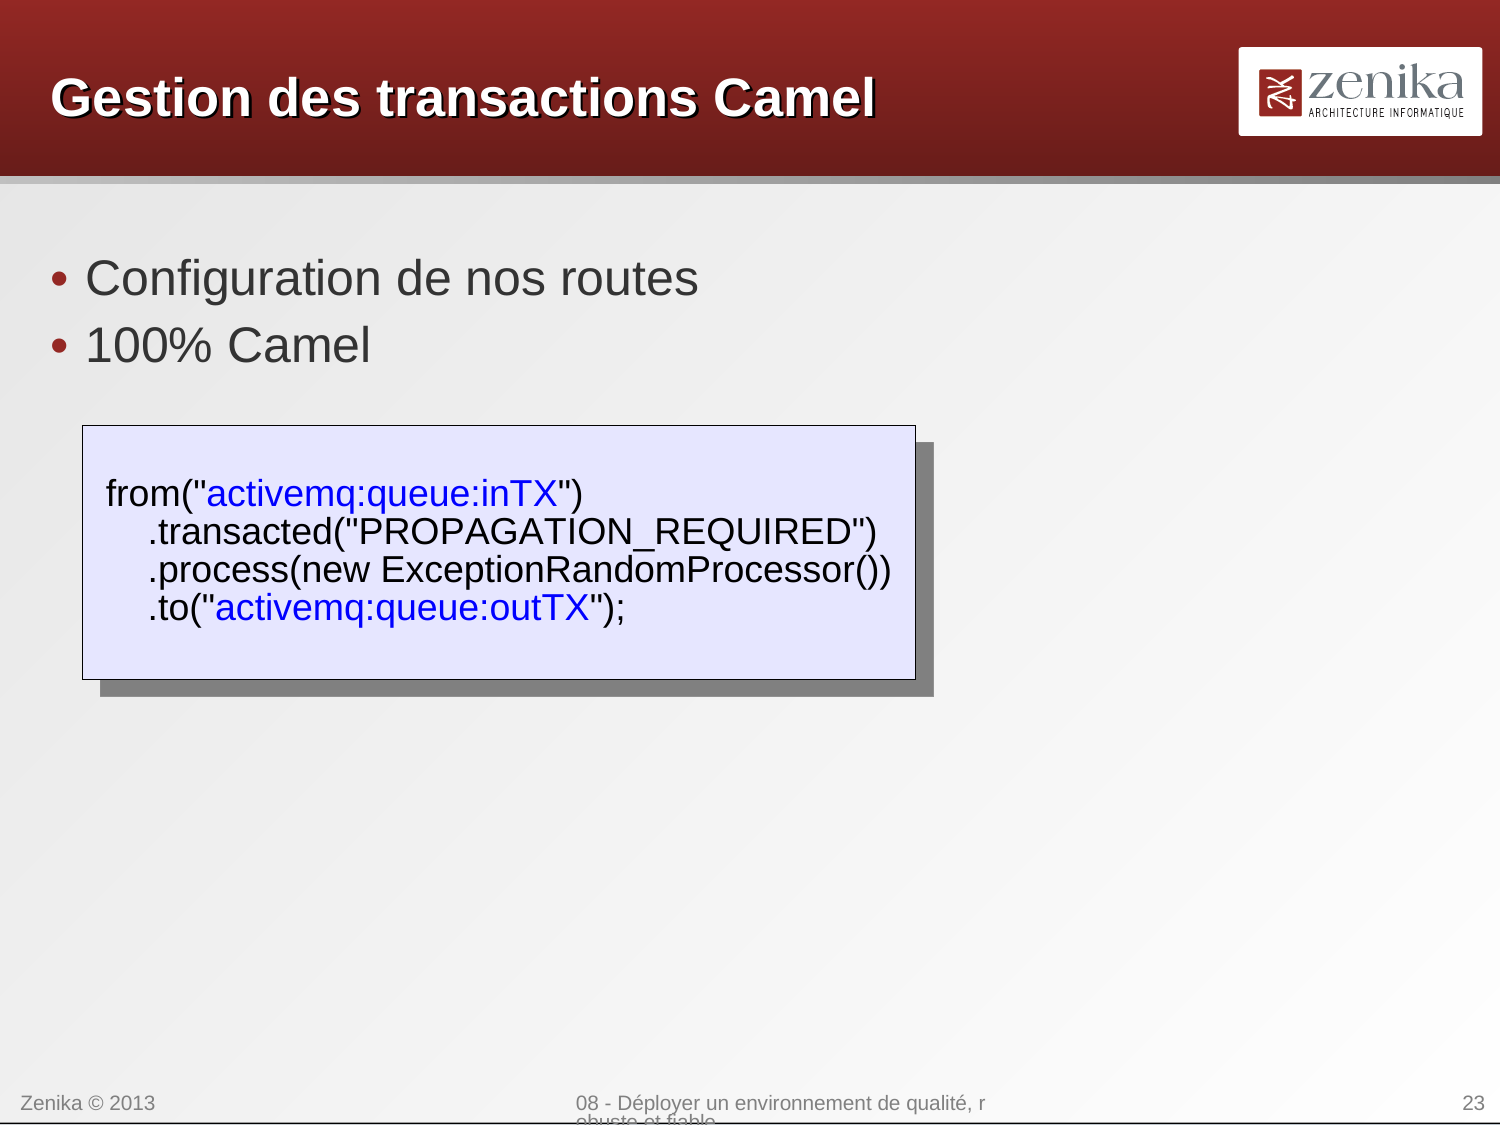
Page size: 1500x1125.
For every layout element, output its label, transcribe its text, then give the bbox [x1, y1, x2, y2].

text_box from("activemq:queue:inTX") .transacted("PROPAGATION_REQUIRED") .process(new ExceptionRandomProcessor()) .to("activemq:queue:outTX"); [82, 425, 916, 680]
title Gestion des transactions Camel [50, 22, 1206, 172]
list Configuration de nos routes 100% Camel [50, 250, 1477, 1064]
picture [1257, 58, 1464, 125]
